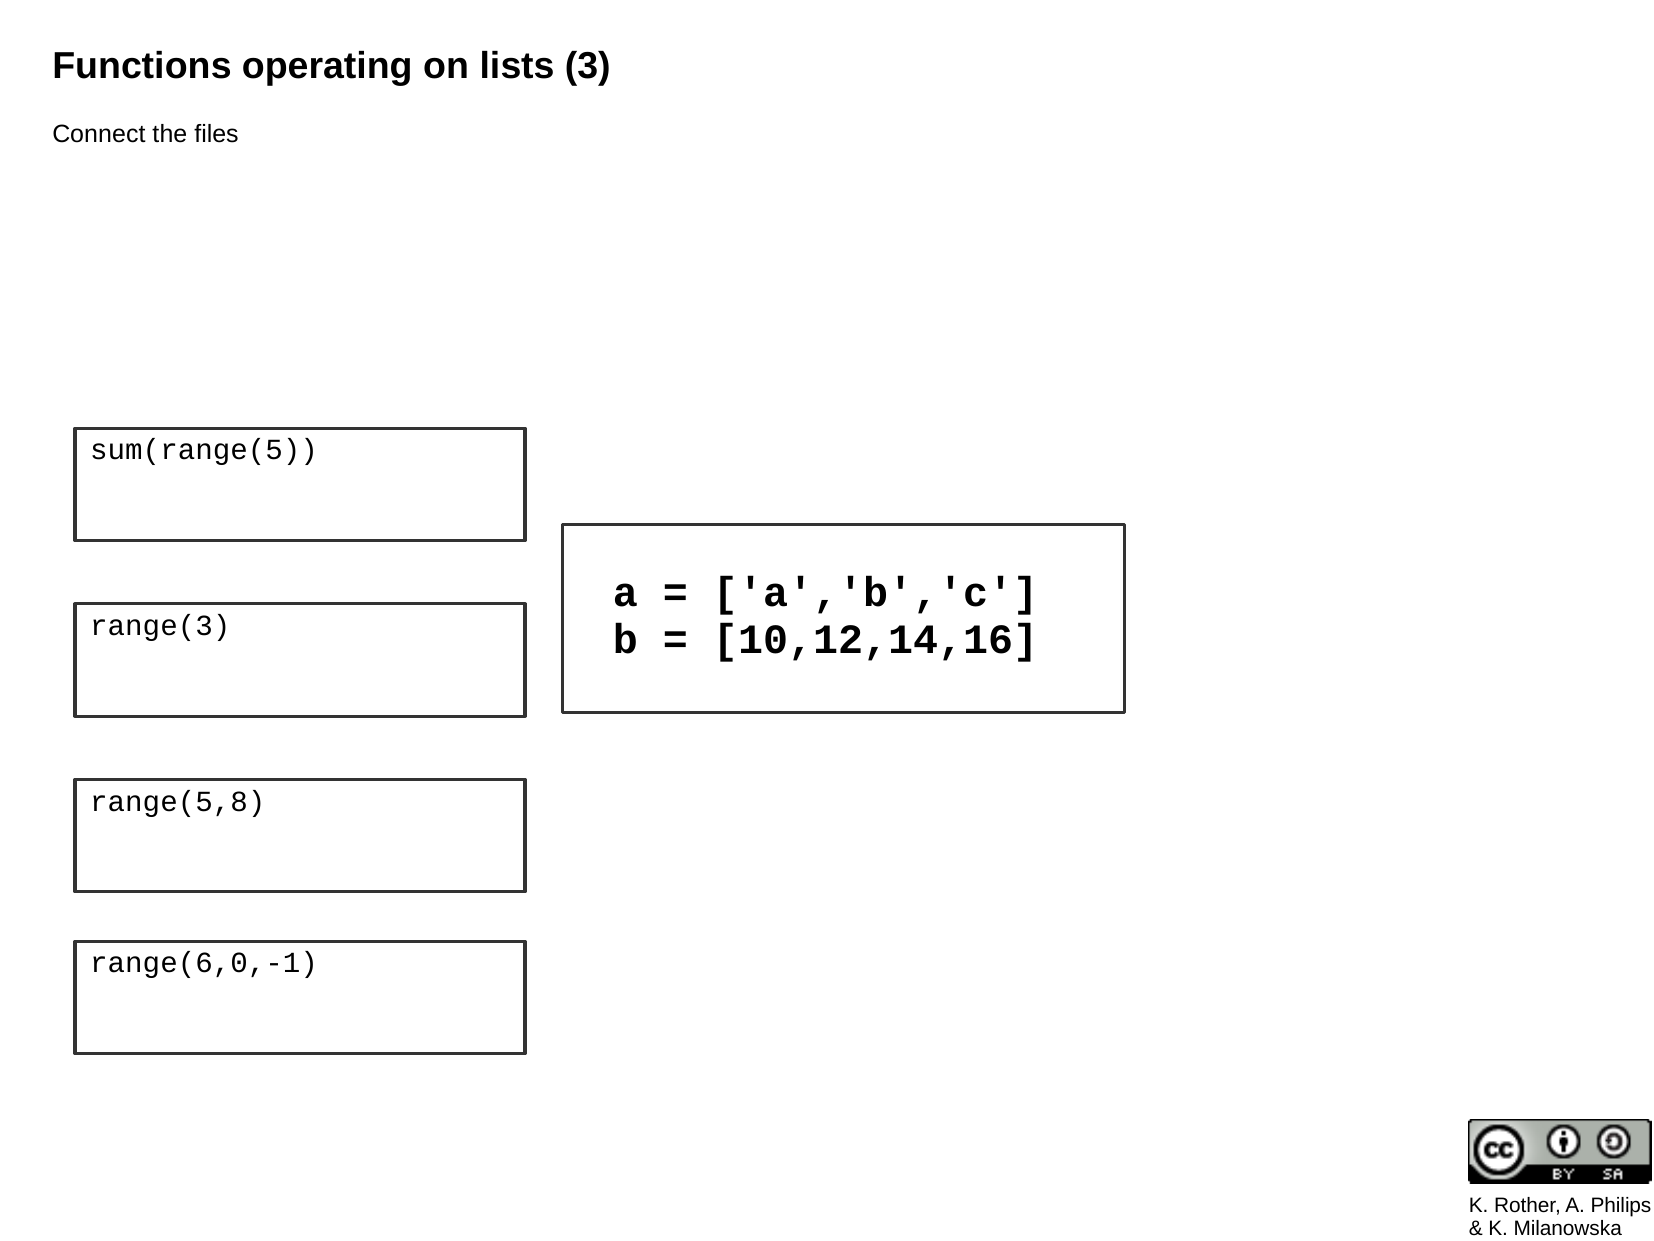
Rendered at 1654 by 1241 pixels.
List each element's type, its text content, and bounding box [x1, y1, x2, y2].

text_box sum(range(5)) [75, 428, 333, 477]
text_box range(3) [75, 603, 394, 653]
picture [1468, 1119, 1652, 1184]
text_box range(5,8) [75, 779, 301, 828]
text_box Connect the files [37, 112, 488, 159]
text_box a = ['a','b','c'] b = [10,12,14,16] [598, 564, 1094, 676]
text_box Functions operating on lists (3) [37, 37, 638, 100]
text_box range(6,0,-1) [75, 941, 333, 991]
